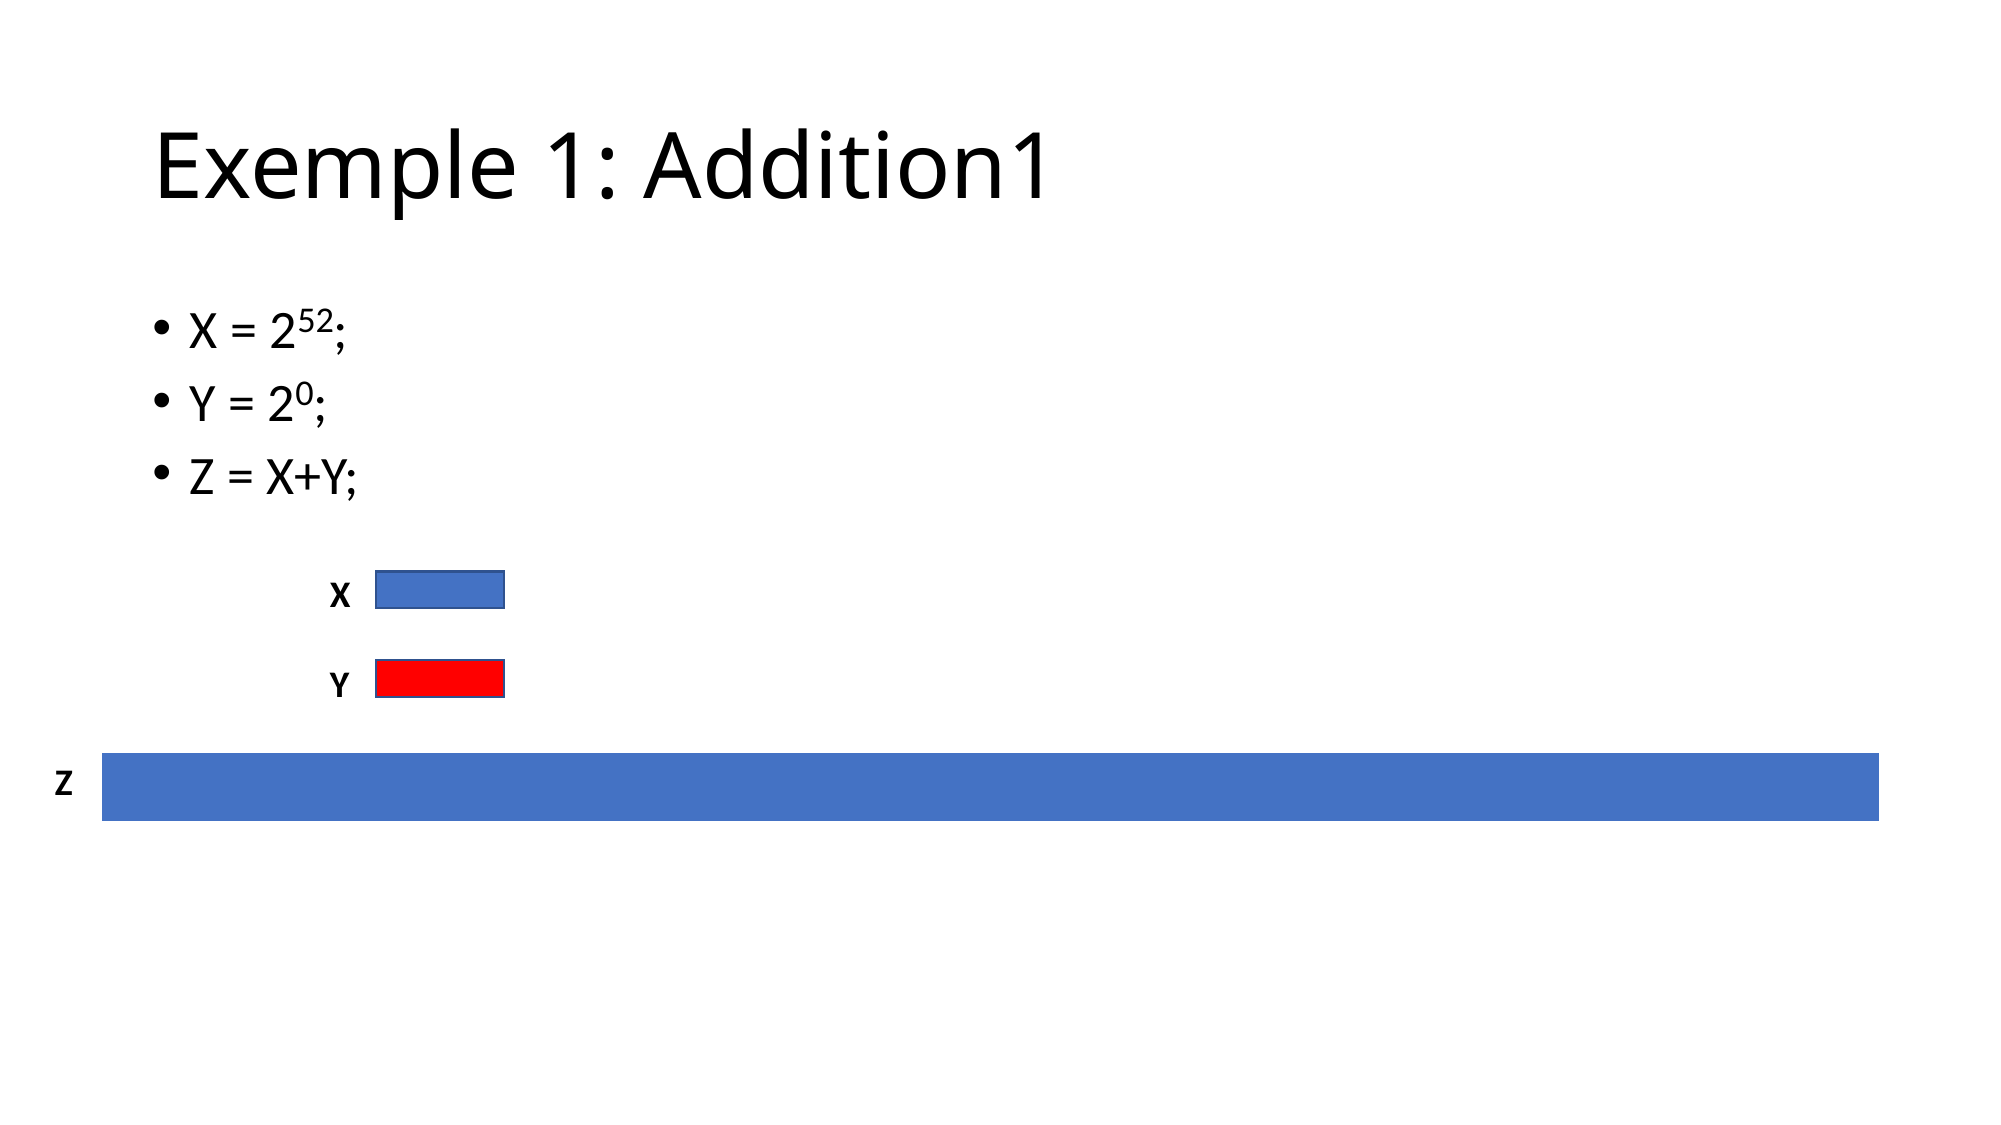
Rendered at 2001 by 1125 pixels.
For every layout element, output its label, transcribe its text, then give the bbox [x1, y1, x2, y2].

text_box Z [39, 750, 89, 812]
table_header [342, 753, 376, 821]
table_header [1538, 753, 1572, 821]
table_header [854, 753, 889, 821]
table_header [1367, 753, 1401, 821]
text_box [376, 571, 504, 608]
table_header [1060, 753, 1094, 821]
table_header [102, 753, 136, 821]
table_header [820, 753, 854, 821]
table_header [649, 753, 683, 821]
table_header [752, 753, 786, 821]
table_header [1231, 753, 1265, 821]
table_header [889, 753, 923, 821]
table_header [683, 753, 718, 821]
table_header [581, 753, 615, 821]
table_header [1778, 753, 1812, 821]
table_header [1094, 753, 1128, 821]
table_header [547, 753, 581, 821]
table_header [957, 753, 991, 821]
table_header [307, 753, 342, 821]
table_header [376, 753, 410, 821]
list X = 252; Y = 20; Z = X+Y; [137, 299, 1863, 517]
table_header [444, 753, 478, 821]
text_box [376, 660, 504, 697]
table_header [1025, 753, 1060, 821]
table_header [1846, 753, 1879, 821]
table_header [1265, 753, 1299, 821]
table_header [1470, 753, 1504, 821]
table_header [1641, 753, 1675, 821]
table_header [478, 753, 512, 821]
table_header [1709, 753, 1743, 821]
table_header [1607, 753, 1641, 821]
table_header [1333, 753, 1367, 821]
table_header [1812, 753, 1846, 821]
table_header [1504, 753, 1538, 821]
table_header [512, 753, 547, 821]
title Exemple 1: Addition1 [137, 59, 1863, 278]
table_header [1128, 753, 1162, 821]
text_box X Y [314, 562, 366, 714]
table_header [718, 753, 752, 821]
table_header [1572, 753, 1607, 821]
table_header [1162, 753, 1196, 821]
table_header [923, 753, 957, 821]
table_header [136, 753, 171, 821]
table_header [273, 753, 307, 821]
table_header [410, 753, 444, 821]
table_header [171, 753, 205, 821]
table_header [991, 753, 1025, 821]
table_header [1196, 753, 1231, 821]
table_header [1743, 753, 1778, 821]
table_header [1675, 753, 1709, 821]
table_header [615, 753, 649, 821]
table_header [205, 753, 239, 821]
table_header [1299, 753, 1333, 821]
table_header [1401, 753, 1436, 821]
table_header [239, 753, 273, 821]
table_header [1436, 753, 1470, 821]
table_header [786, 753, 820, 821]
